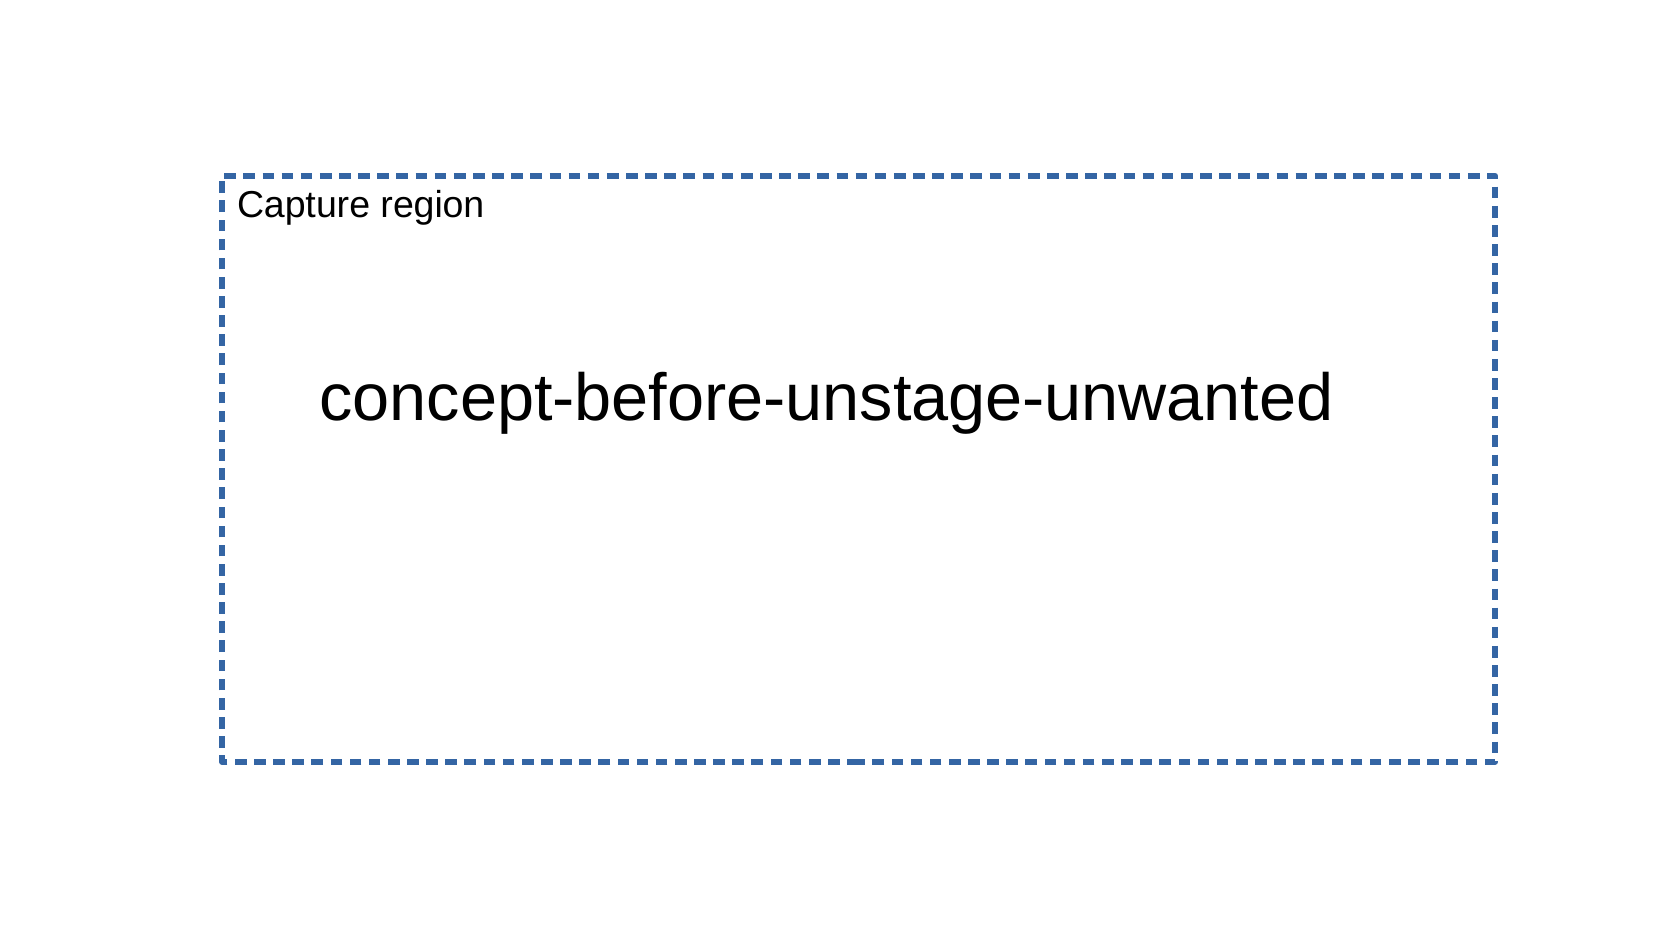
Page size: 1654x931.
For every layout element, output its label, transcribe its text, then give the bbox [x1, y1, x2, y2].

text_box Capture region [222, 175, 500, 233]
subtitle concept-before-unstage-unwanted [82, 37, 1571, 757]
